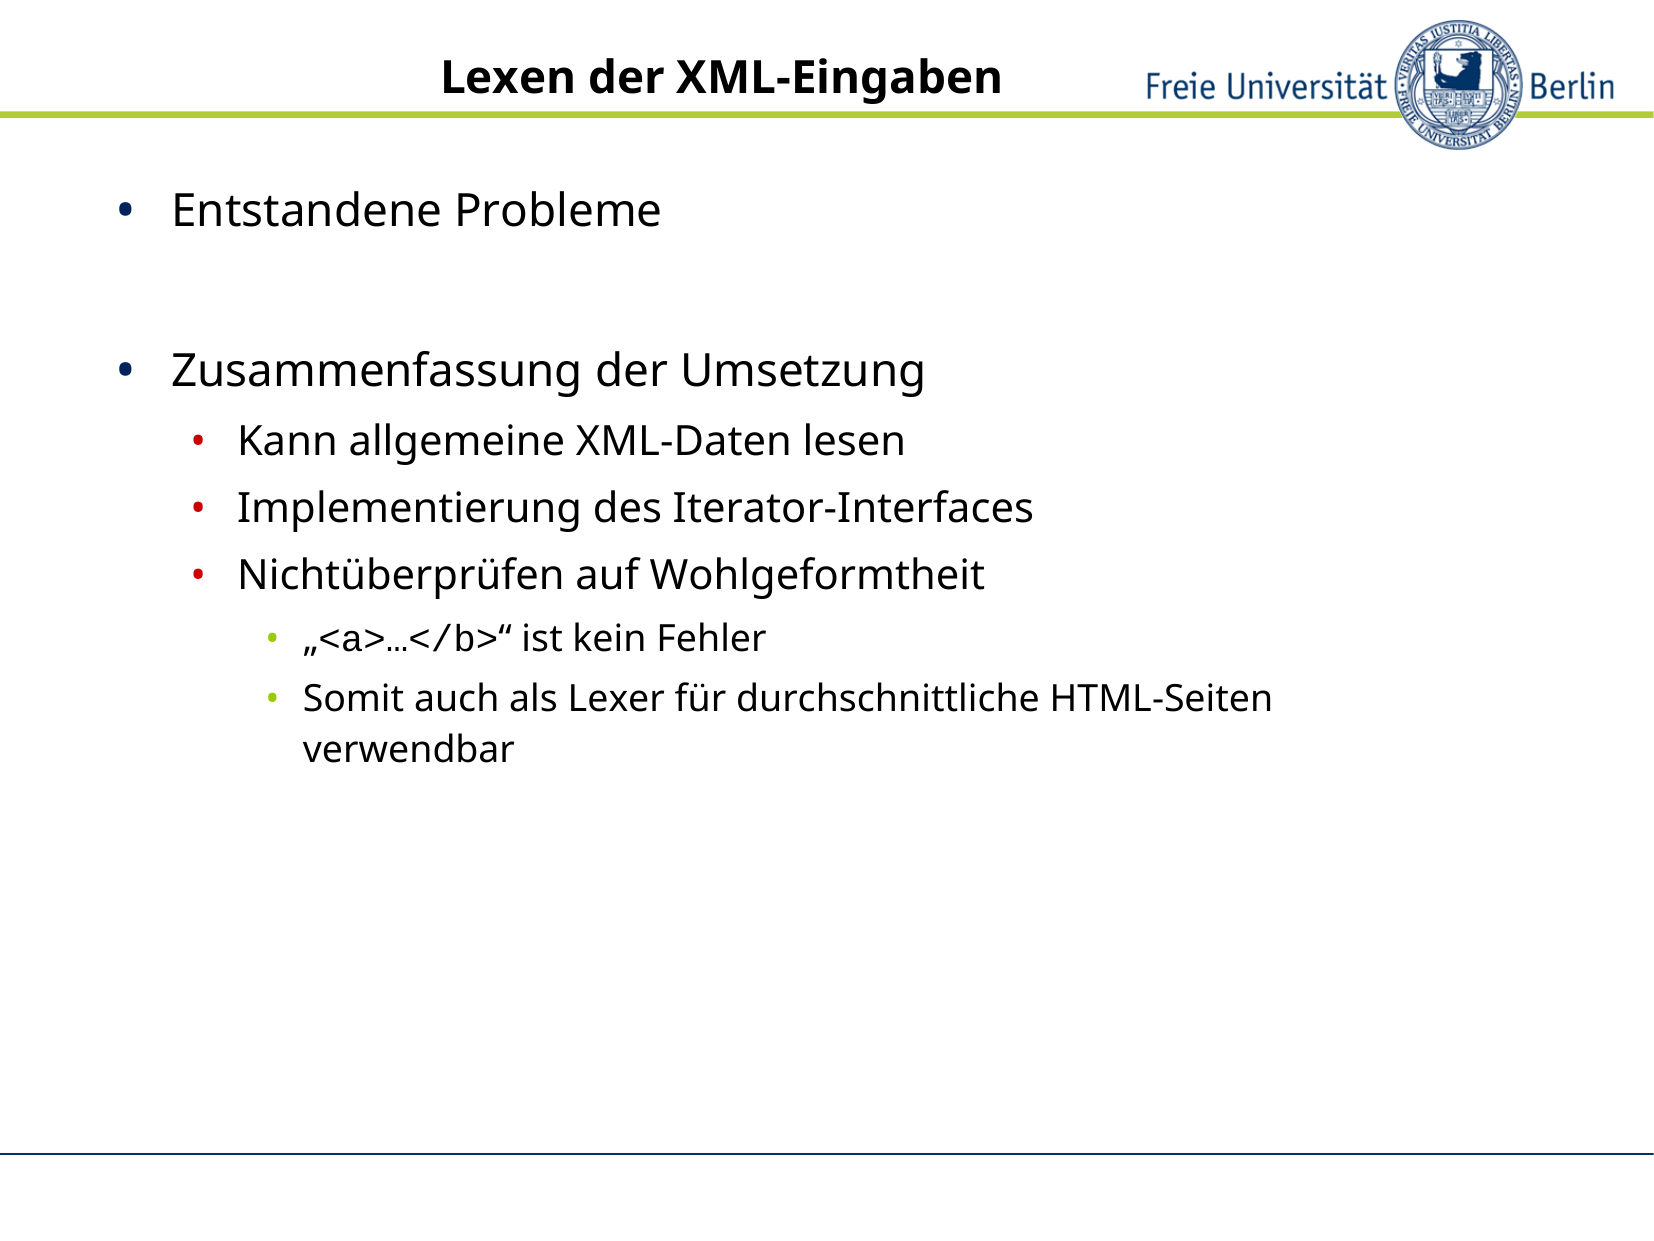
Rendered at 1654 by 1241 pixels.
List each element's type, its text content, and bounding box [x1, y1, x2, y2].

title Lexen der XML-Eingaben [422, 0, 1654, 152]
list Entstandene Probleme Zusammenfassung der Umsetzung Kann allgemeine XML-Daten lesen Implementierung des Iterator-Interfaces Nichtüberprüfen auf Wohlgeformtheit „<a>…</b>“ ist kein Fehler Somit auch als Lexer für durchschnittliche HTML-Seiten verwendbar [115, 177, 1418, 720]
